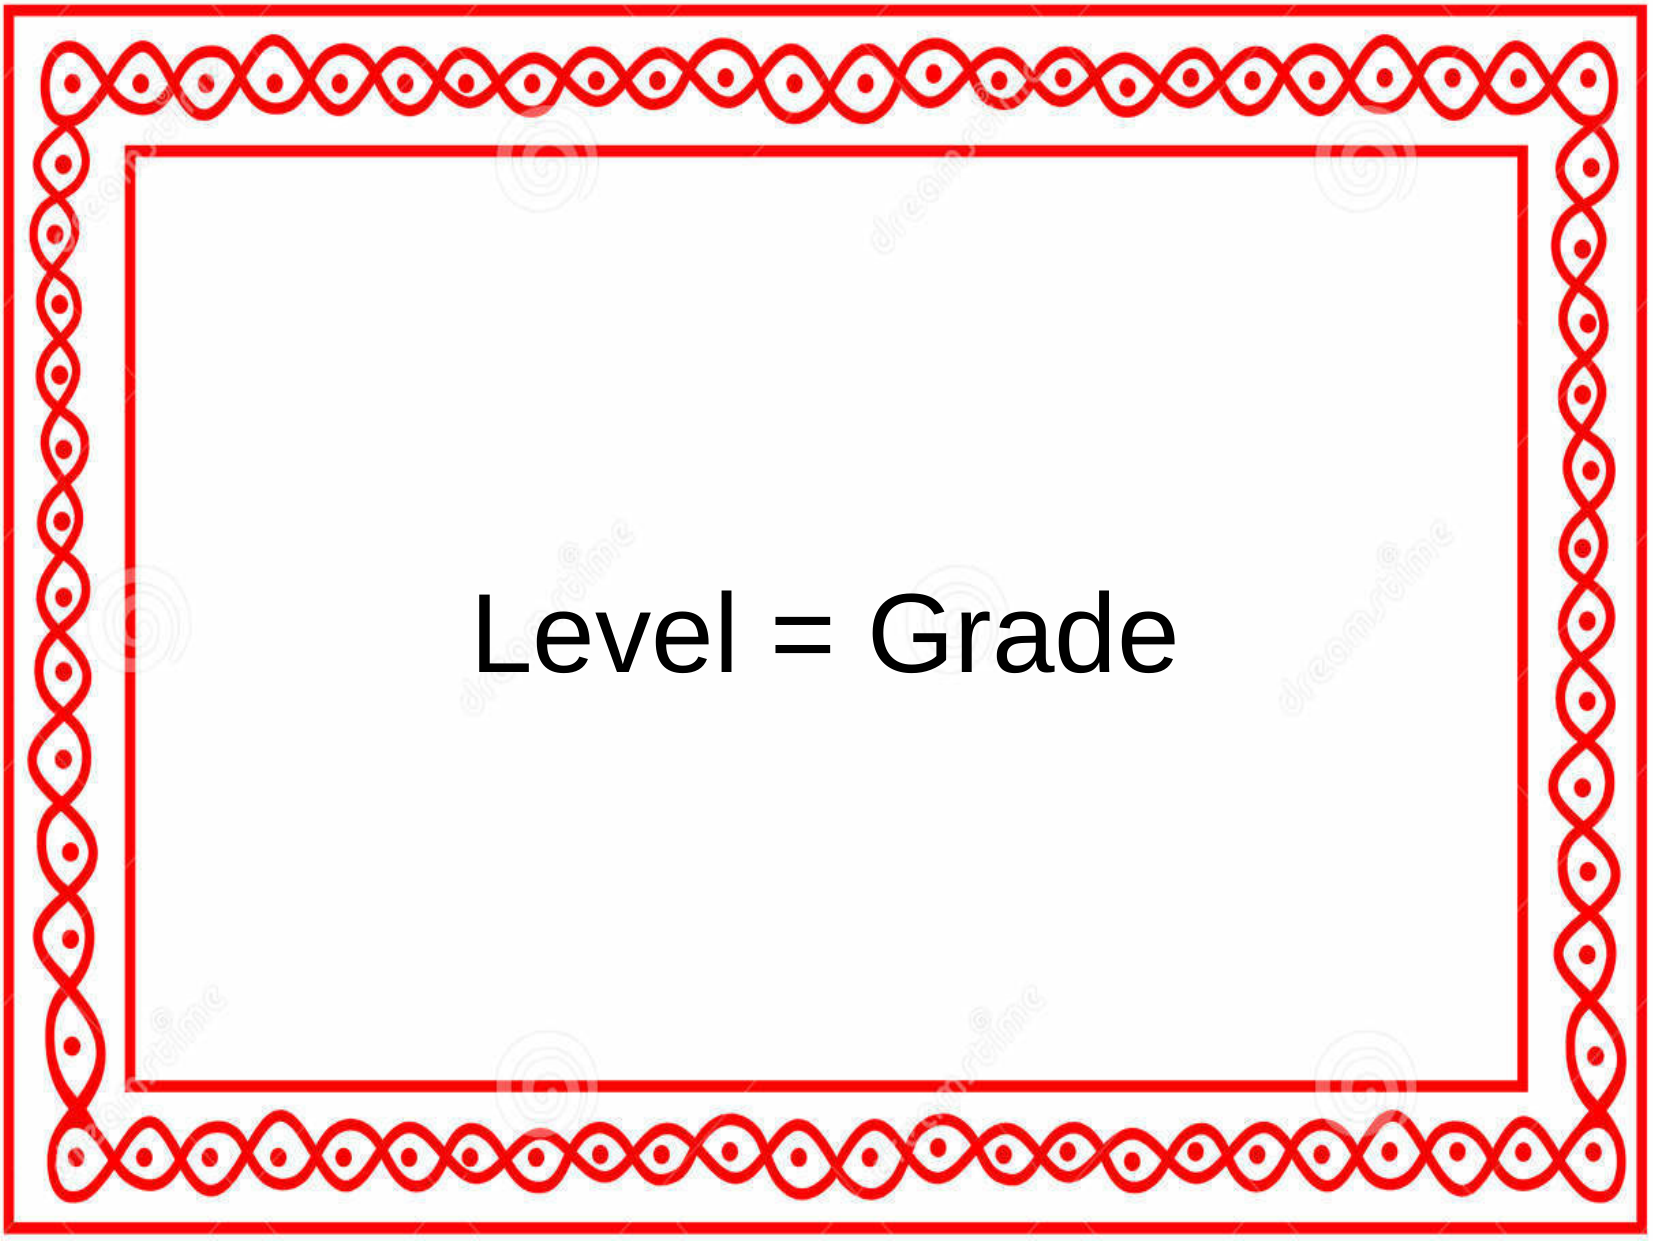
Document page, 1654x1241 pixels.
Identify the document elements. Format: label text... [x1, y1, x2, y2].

subtitle Level = Grade [135, 152, 1516, 1114]
picture [0, 0, 1654, 1241]
